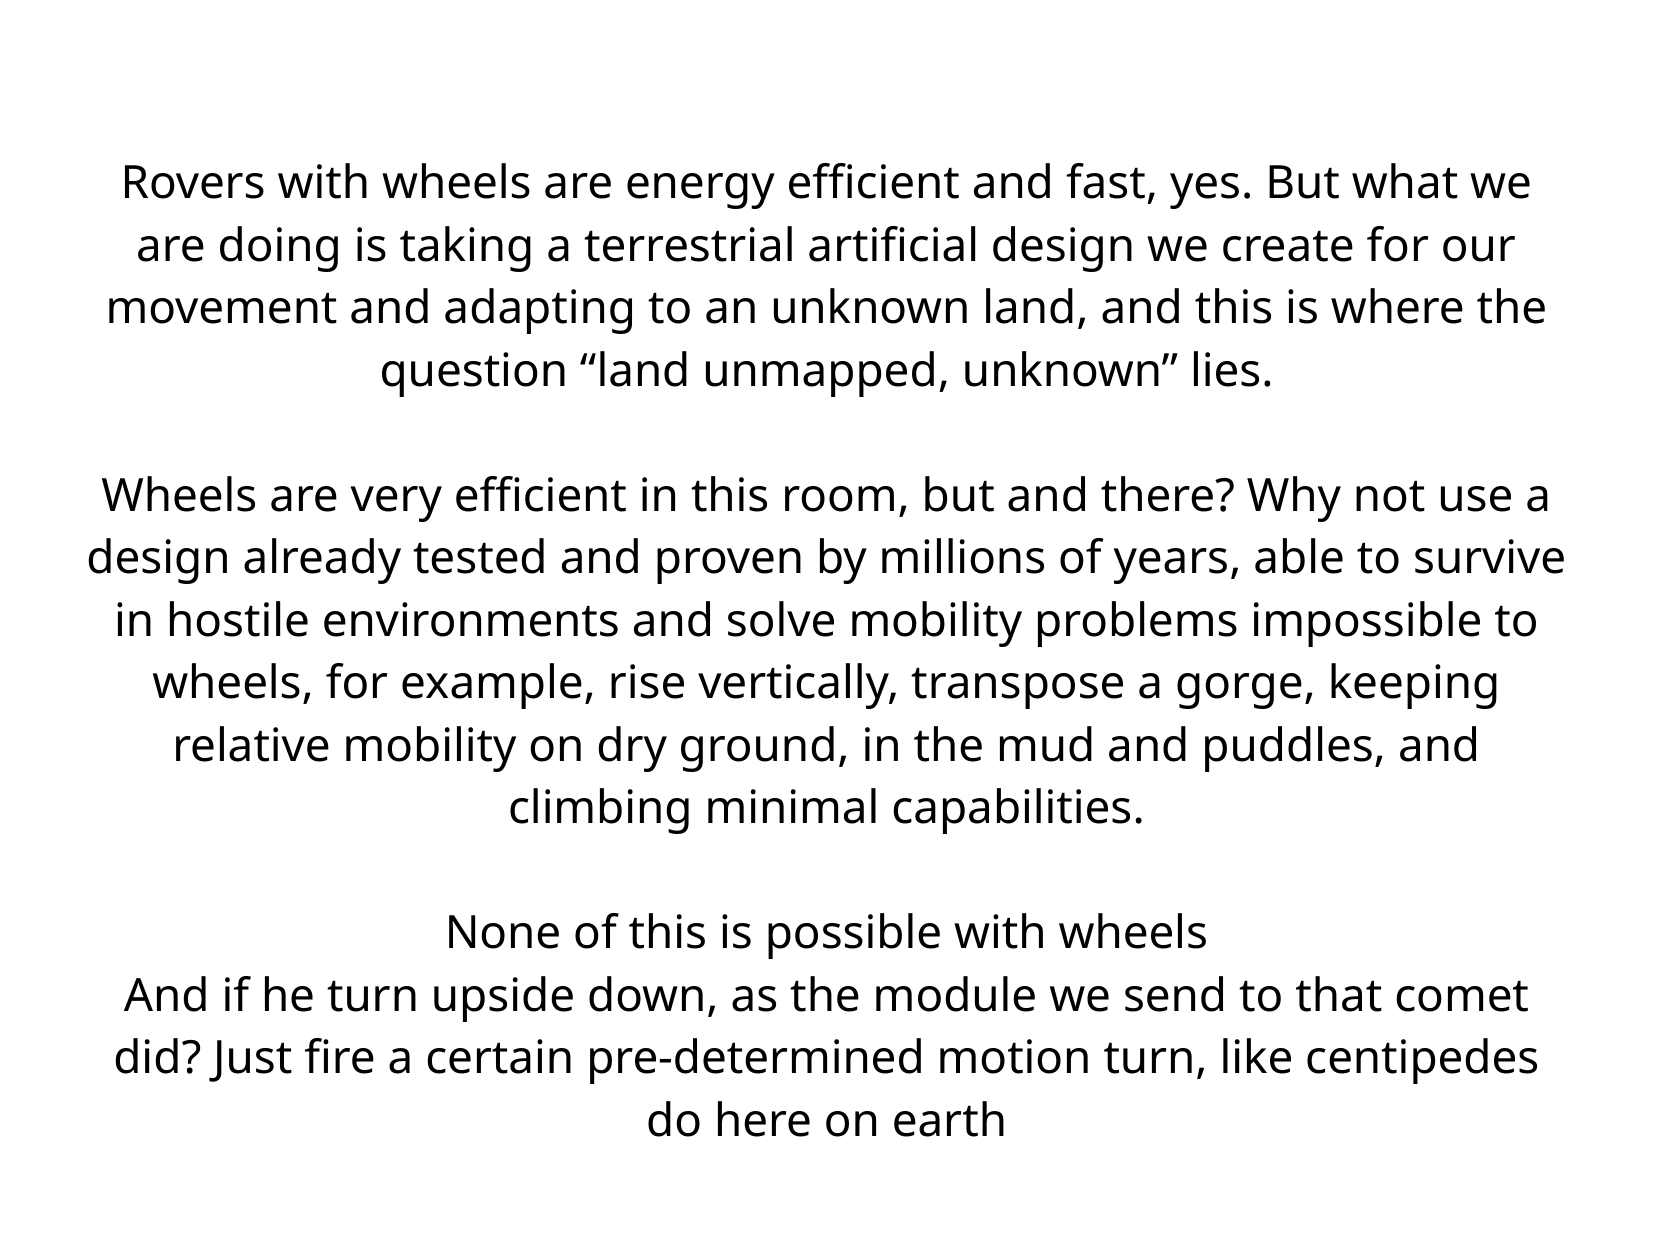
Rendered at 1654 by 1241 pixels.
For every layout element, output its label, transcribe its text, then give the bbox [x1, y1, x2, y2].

subtitle Rovers with wheels are energy efficient and fast, yes. But what we are doing is taking a terrestrial artificial design we create for our movement and adapting to an unknown land, and this is where the question “land unmapped, unknown” lies. Wheels are very efficient in this room, but and there? Why not use a design already tested and proven by millions of years, able to survive in hostile environments and solve mobility problems impossible to wheels, for example, rise vertically, transpose a gorge, keeping relative mobility on dry ground, in the mud and puddles, and climbing minimal capabilities. None of this is possible with wheels And if he turn upside down, as the module we send to that comet did? Just fire a certain pre-determined motion turn, like centipedes do here on earth [82, 223, 1571, 1076]
